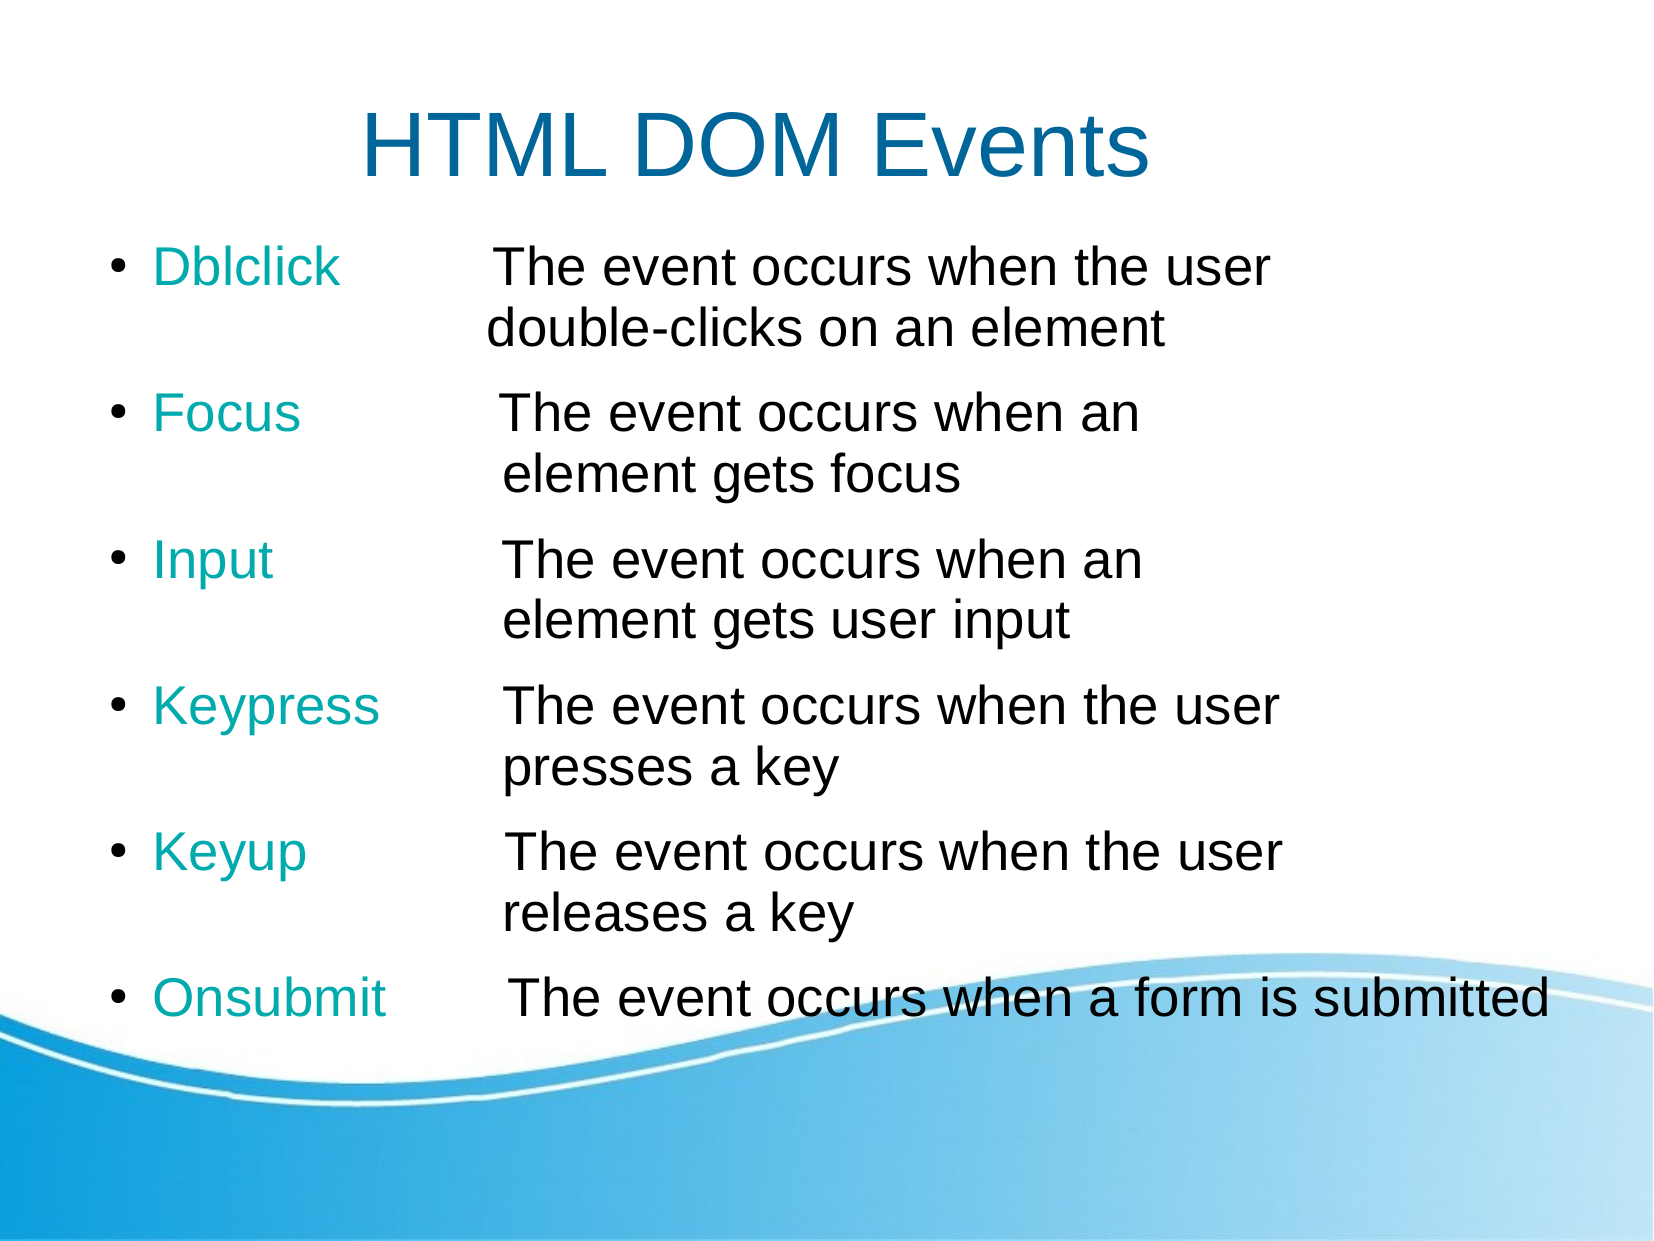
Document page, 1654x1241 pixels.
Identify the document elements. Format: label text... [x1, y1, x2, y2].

title HTML DOM Events [11, 40, 1501, 249]
picture [0, 952, 1654, 1241]
list Dblclick The event occurs when the user double-clicks on an element Focus The event occurs when an element gets focus Input The event occurs when an element gets user input Keypress The event occurs when the user presses a key Keyup The event occurs when the user releases a key Onsubmit The event occurs when a form is submitted [94, 236, 1583, 1087]
